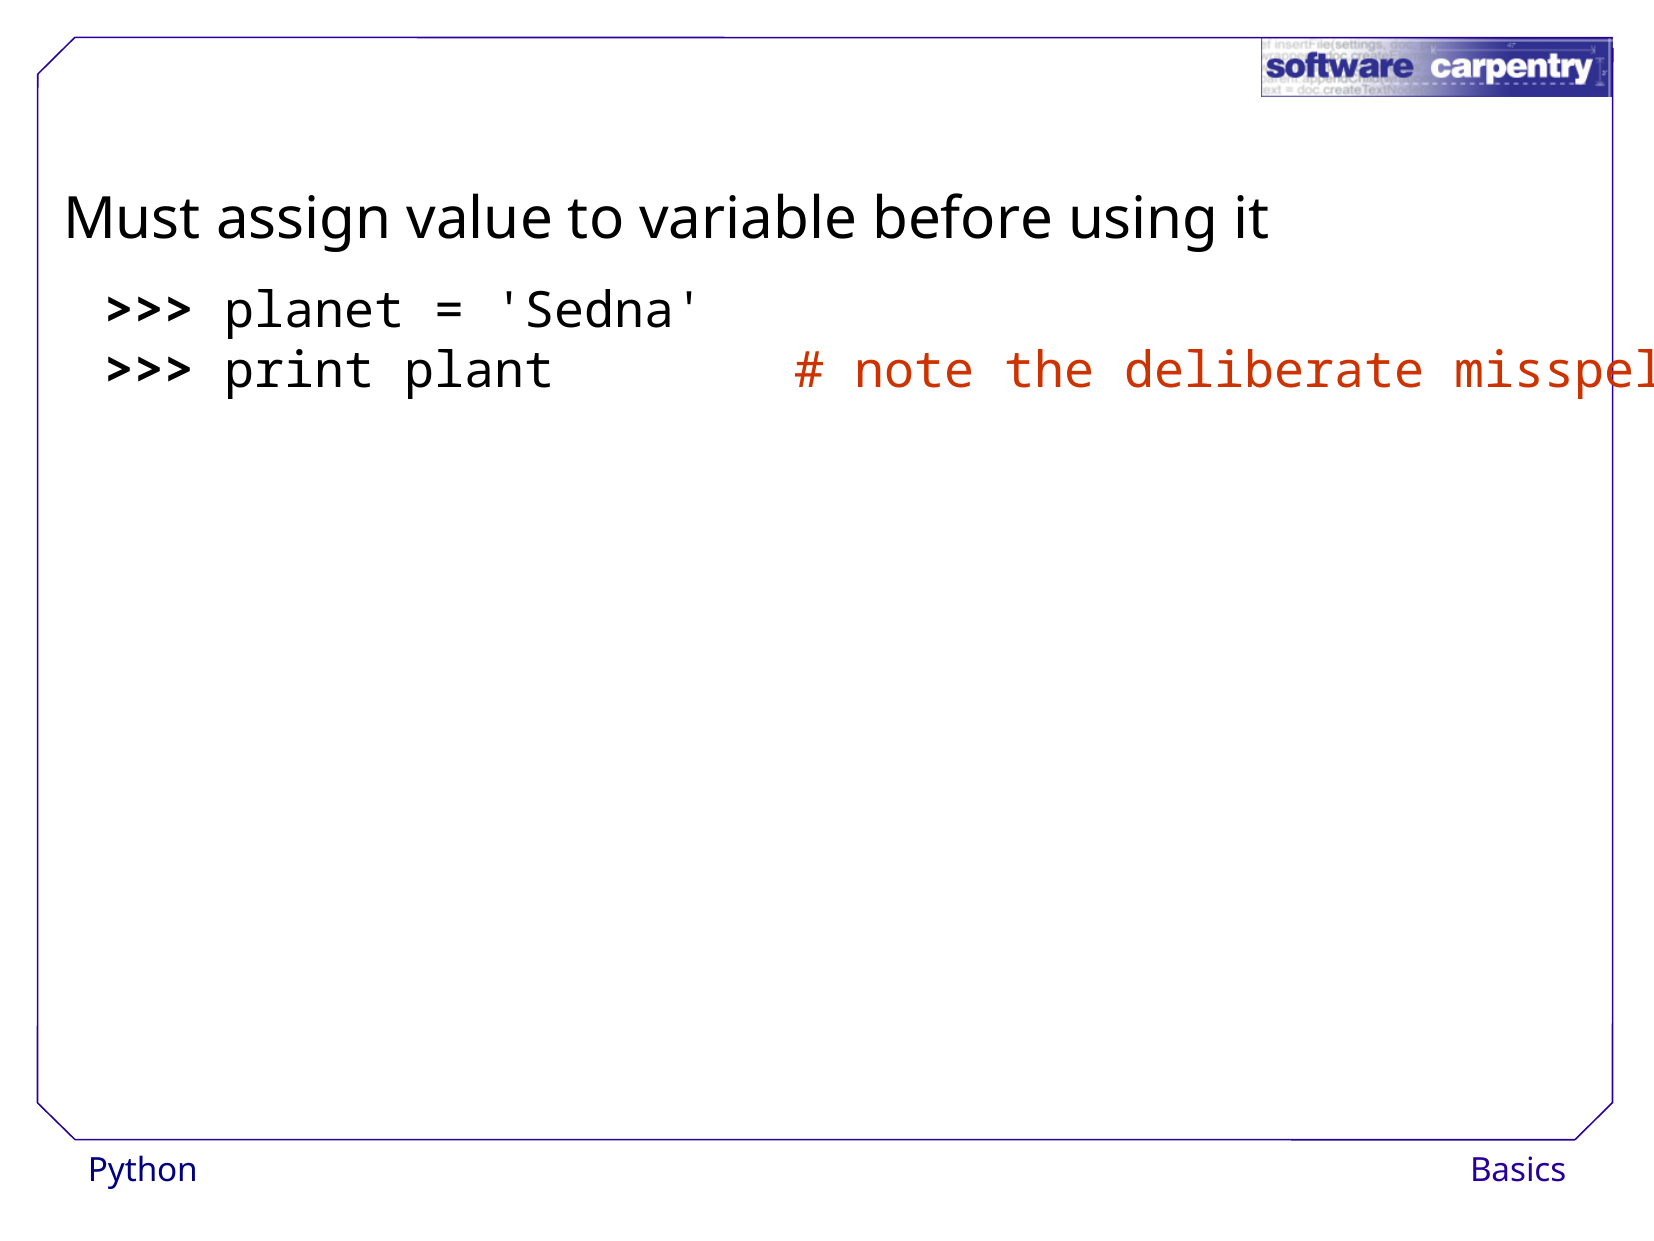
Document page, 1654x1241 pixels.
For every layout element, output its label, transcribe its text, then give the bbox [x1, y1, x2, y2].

text_box >>> planet = 'Sedna' >>> print plant # note the deliberate misspelling [89, 270, 1517, 583]
text_box Must assign value to variable before using it [48, 138, 1436, 259]
picture [1261, 39, 1613, 97]
